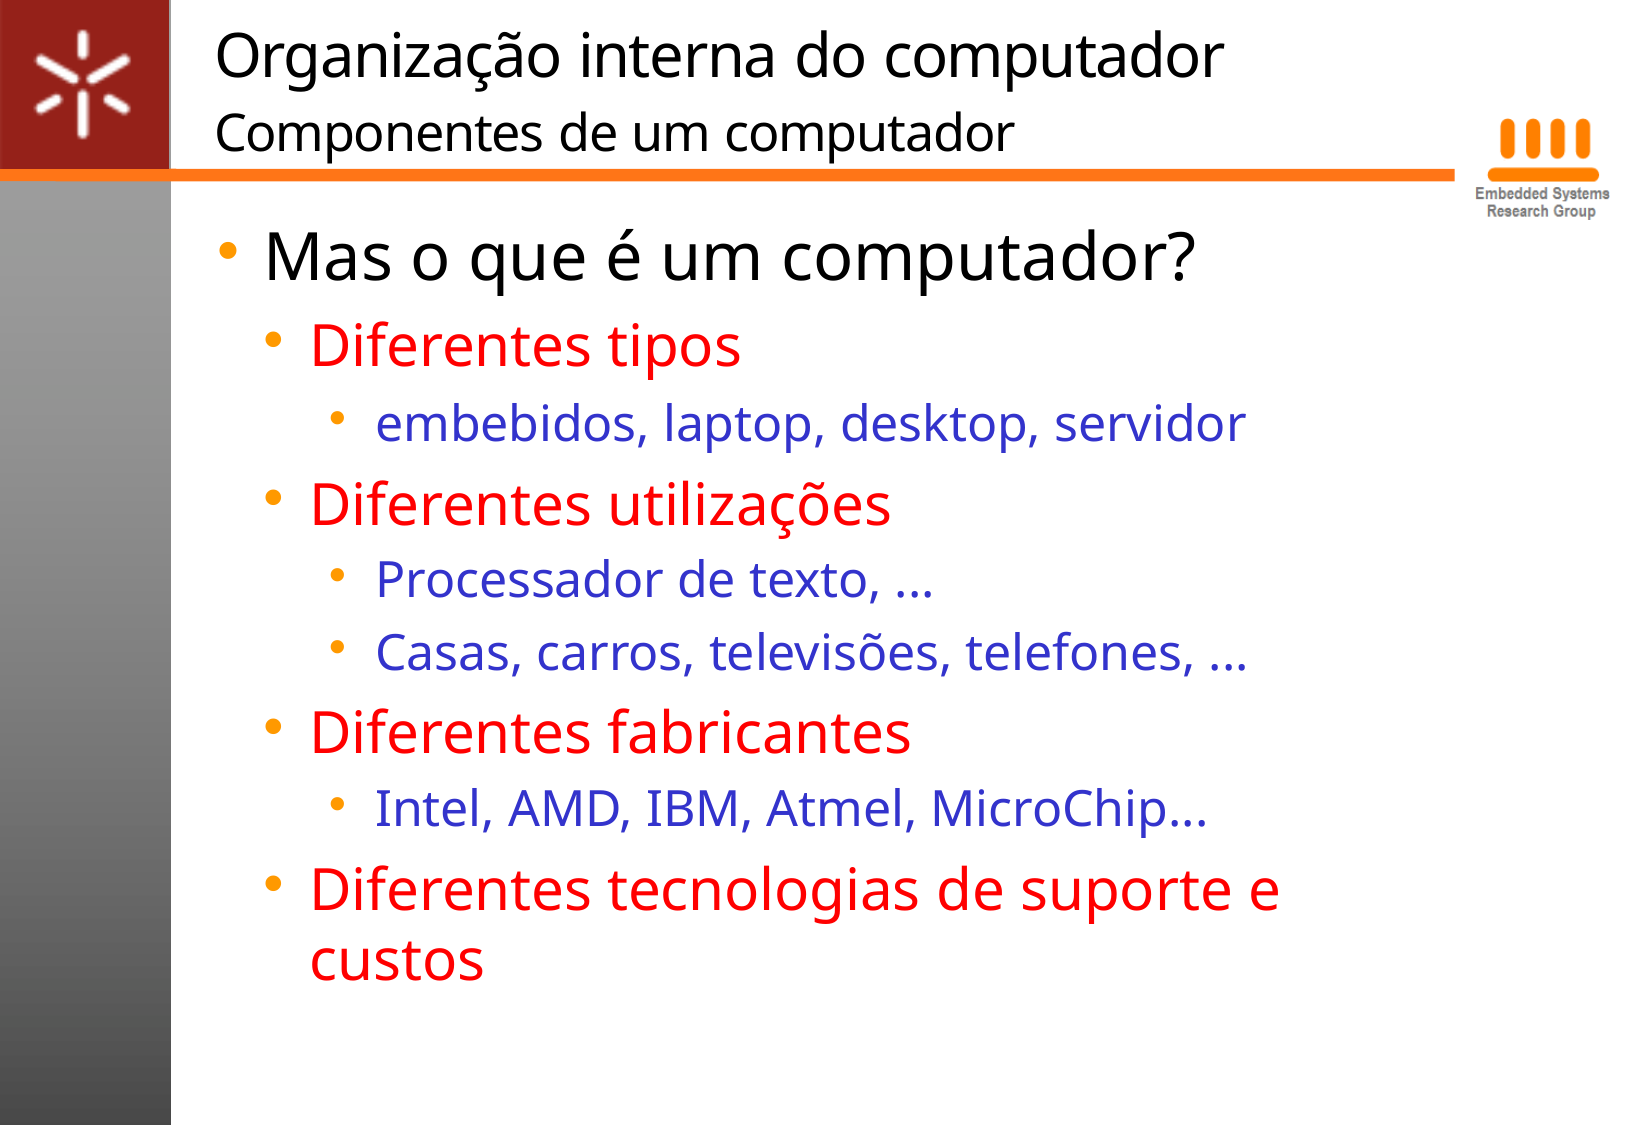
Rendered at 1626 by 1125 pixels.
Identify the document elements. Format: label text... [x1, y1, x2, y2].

text_box Mas o que é um computador? Diferentes tipos embebidos, laptop, desktop, servidor Diferentes utilizações Processador de texto, ... Casas, carros, televisões, telefones, ... Diferentes fabricantes Intel, AMD, IBM, Atmel, MicroChip... Diferentes tecnologias de suporte e custos [215, 196, 1405, 993]
picture [1475, 118, 1610, 220]
title Organização interna do computador Componentes de um computador [212, 16, 1430, 234]
picture [0, 182, 171, 1125]
picture [0, 0, 171, 169]
